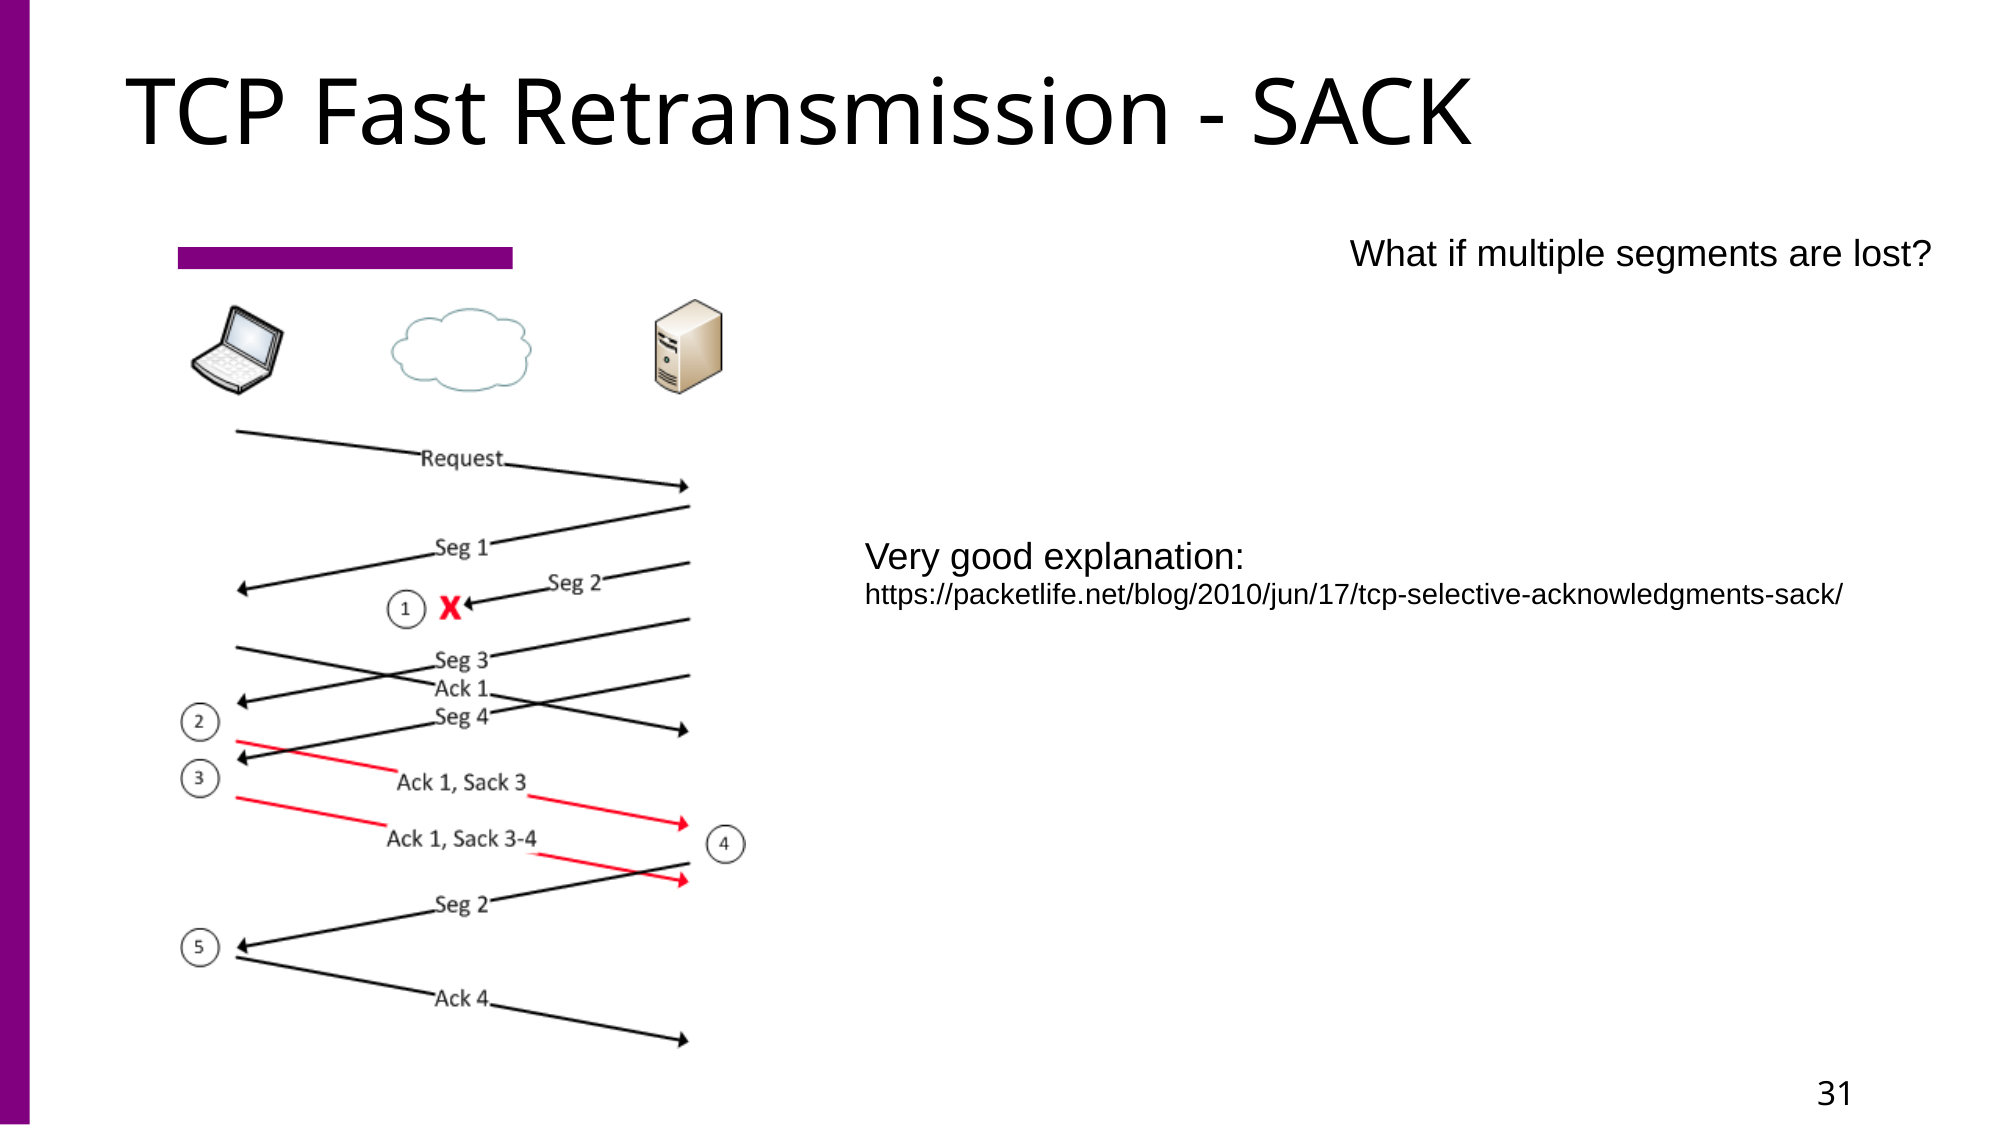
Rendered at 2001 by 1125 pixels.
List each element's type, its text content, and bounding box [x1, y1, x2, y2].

picture [180, 299, 746, 1049]
text_box What if multiple segments are lost? [1335, 224, 1948, 282]
title TCP Fast Retransmission - SACK [74, 28, 1775, 189]
text_box Very good explanation: https://packetlife.net/blog/2010/jun/17/tcp-selective-acknowledgments-sack/ [850, 528, 1853, 618]
